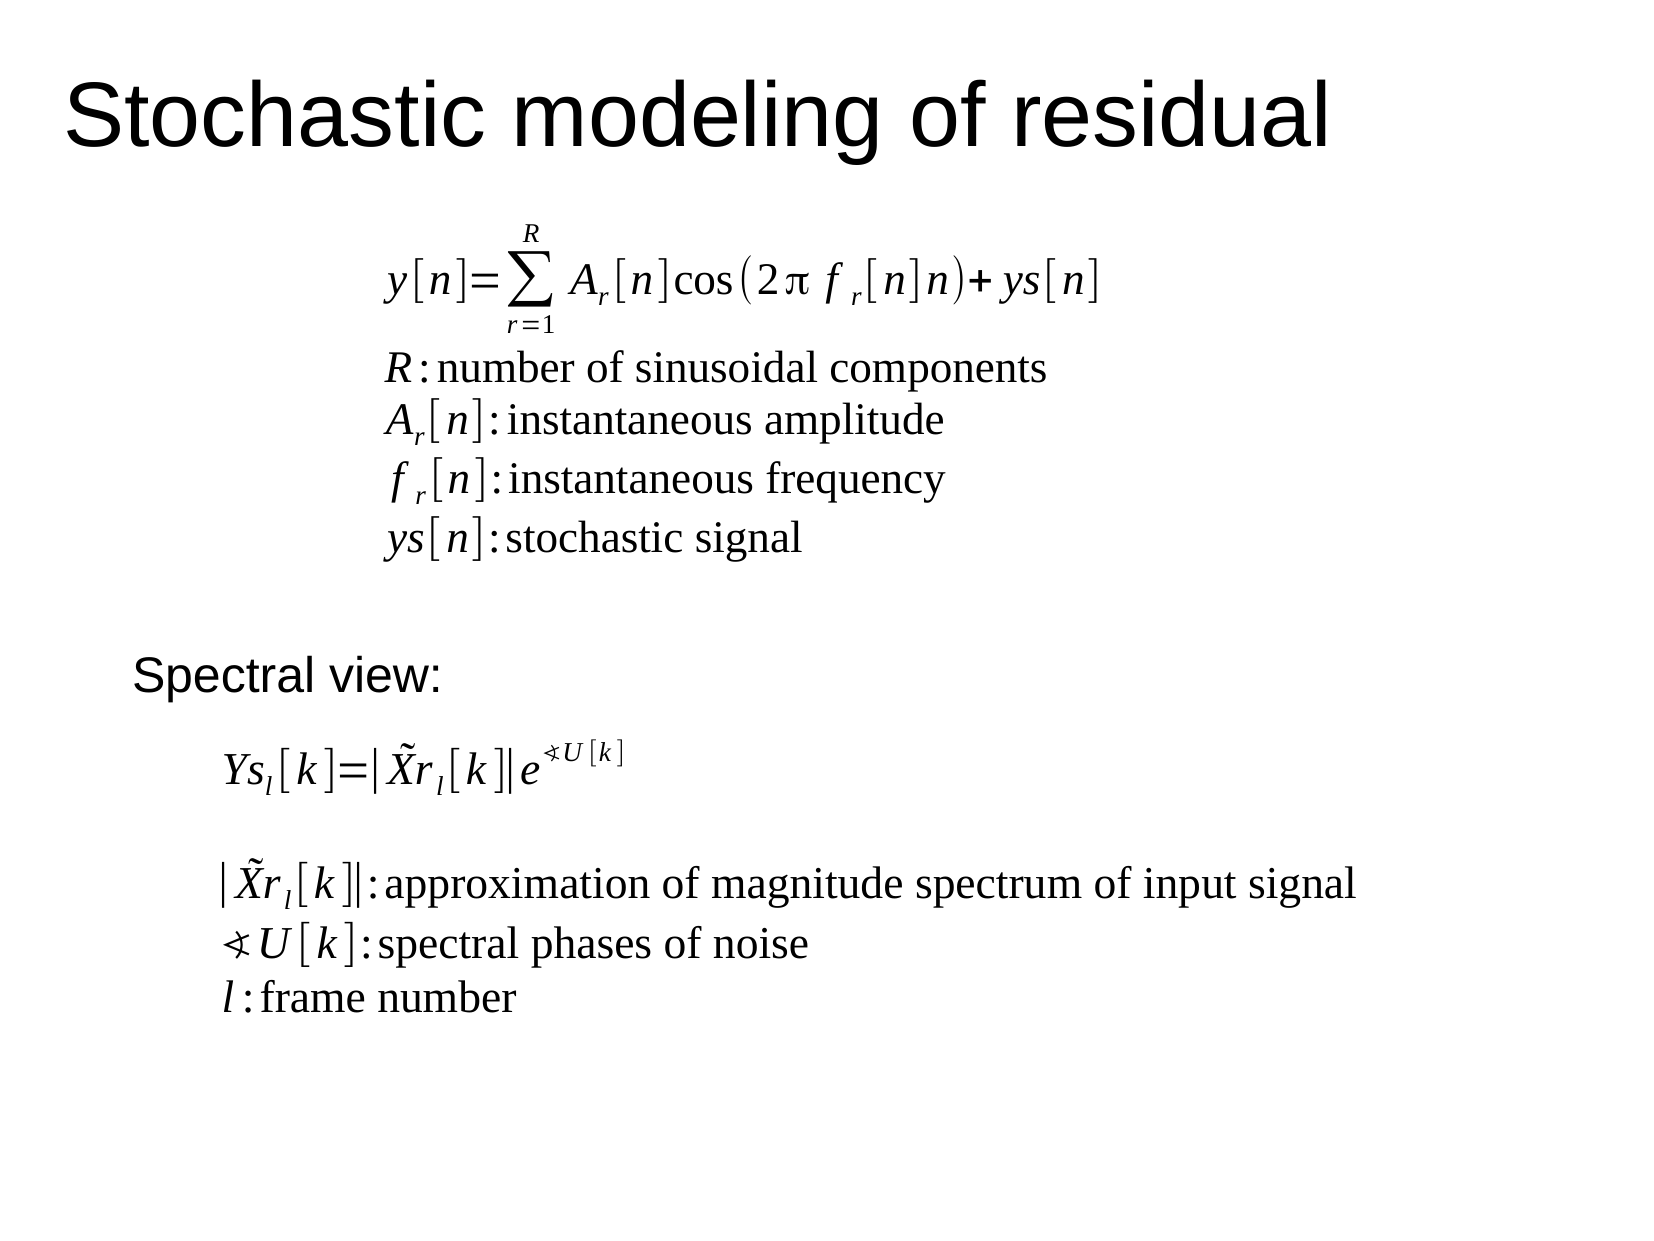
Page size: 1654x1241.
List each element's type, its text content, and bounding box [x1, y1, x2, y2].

chart [209, 736, 1365, 1075]
title Stochastic modeling of residual [63, 21, 1414, 209]
chart [375, 218, 1107, 617]
text_box Spectral view: [117, 639, 459, 711]
